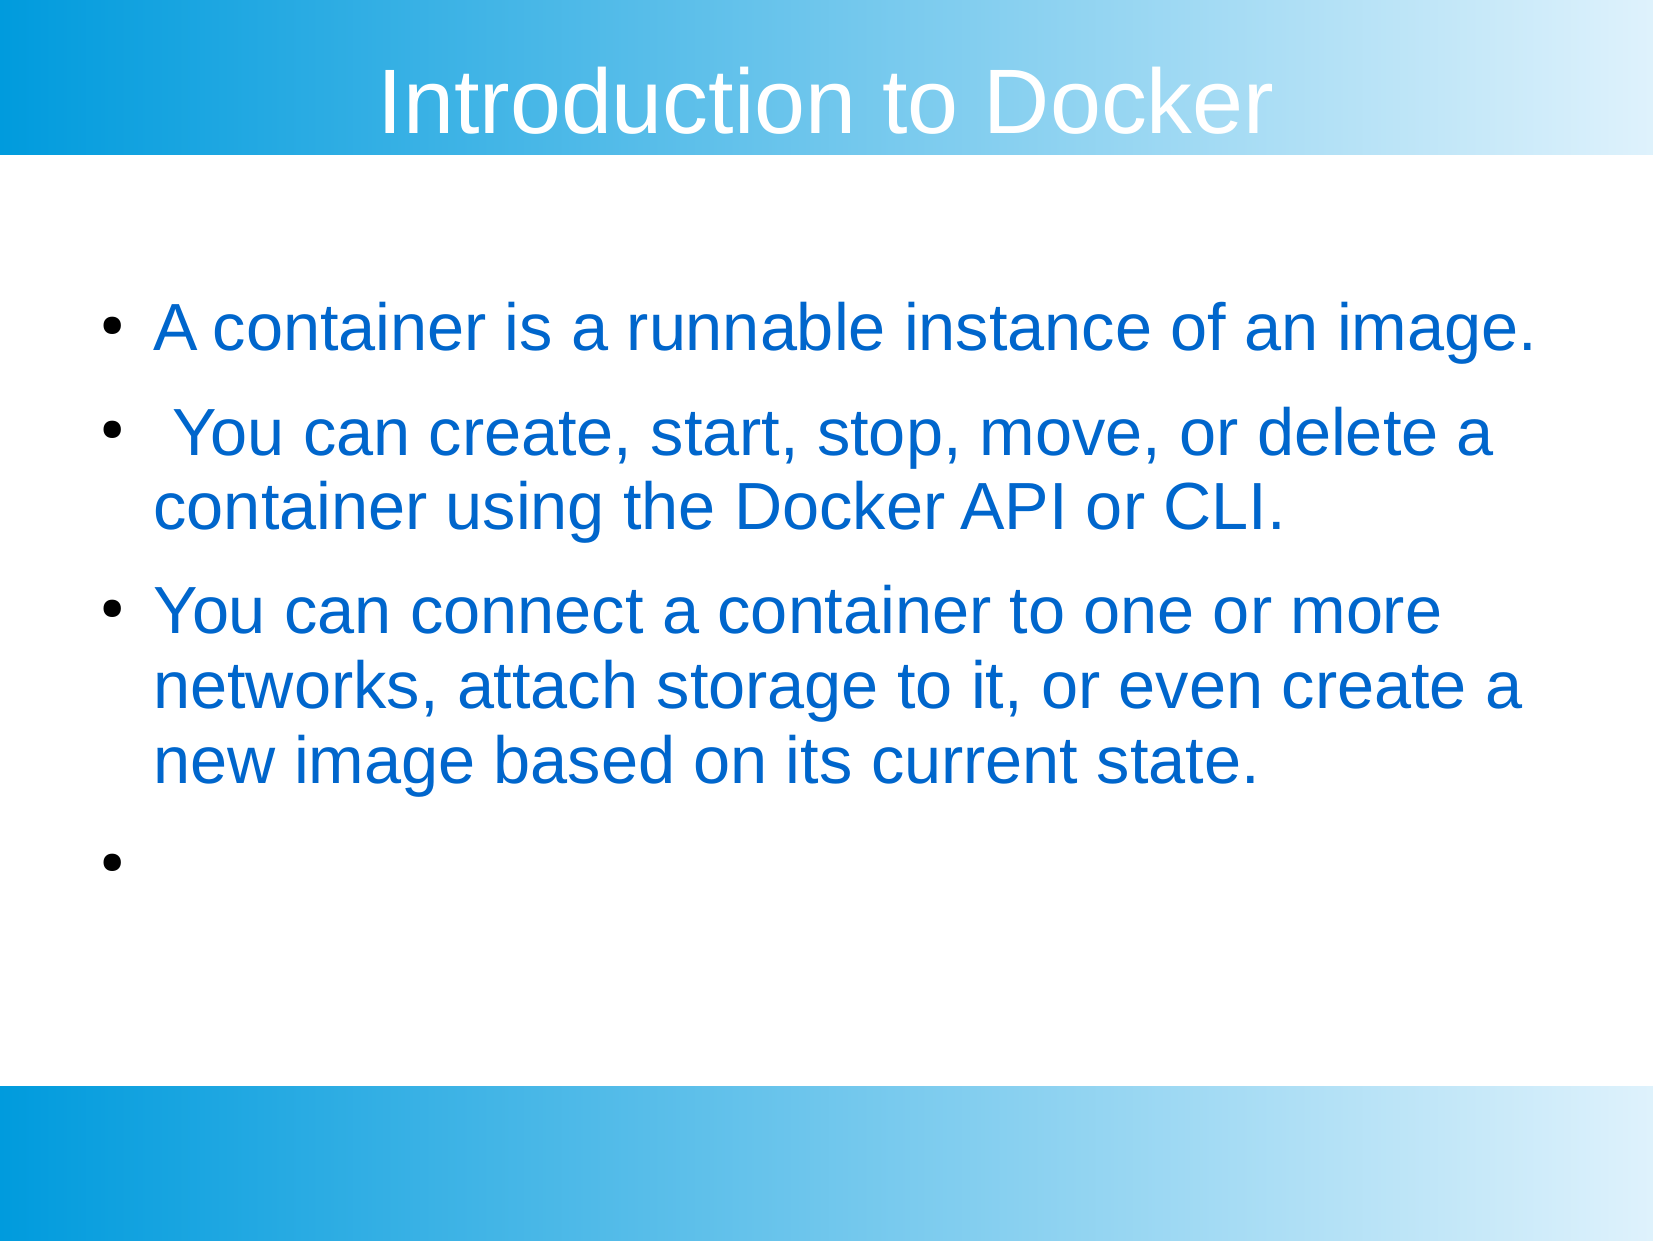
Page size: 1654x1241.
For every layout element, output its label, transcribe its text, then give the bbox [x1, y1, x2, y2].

list A container is a runnable instance of an image. You can create, start, stop, move, or delete a container using the Docker API or CLI. You can connect a container to one or more networks, attach storage to it, or even create a new image based on its current state. [82, 290, 1571, 1010]
title Introduction to Docker [82, 49, 1571, 155]
